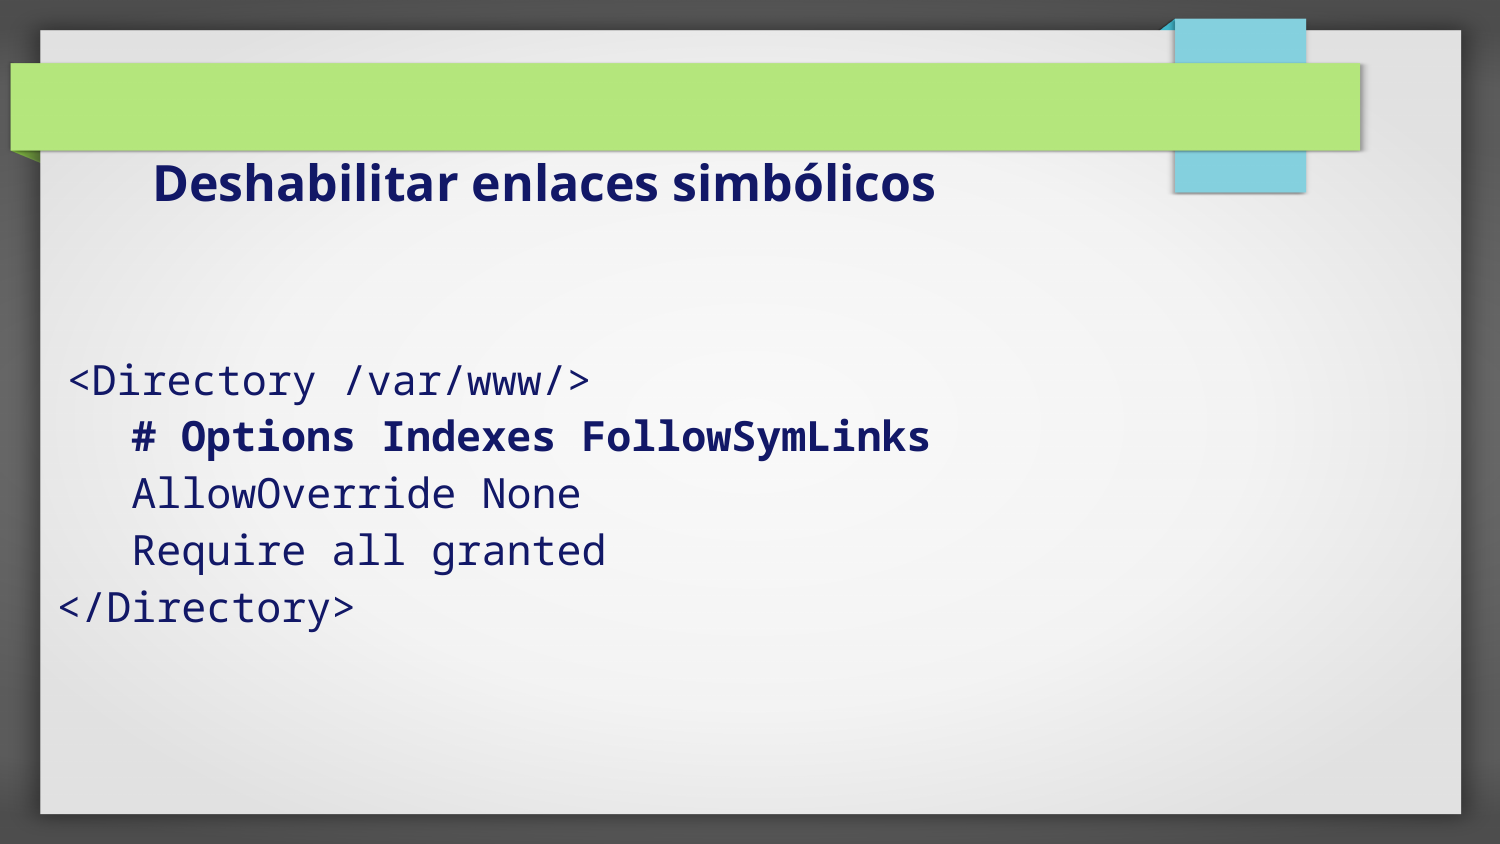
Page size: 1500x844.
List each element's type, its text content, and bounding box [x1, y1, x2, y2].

text_box <Directory /var/www/> # Options Indexes FollowSymLinks AllowOverride None Require all granted </Directory> [31, 236, 1335, 844]
title Deshabilitar enlaces simbólicos [137, 146, 1011, 227]
picture [0, 0, 1500, 844]
